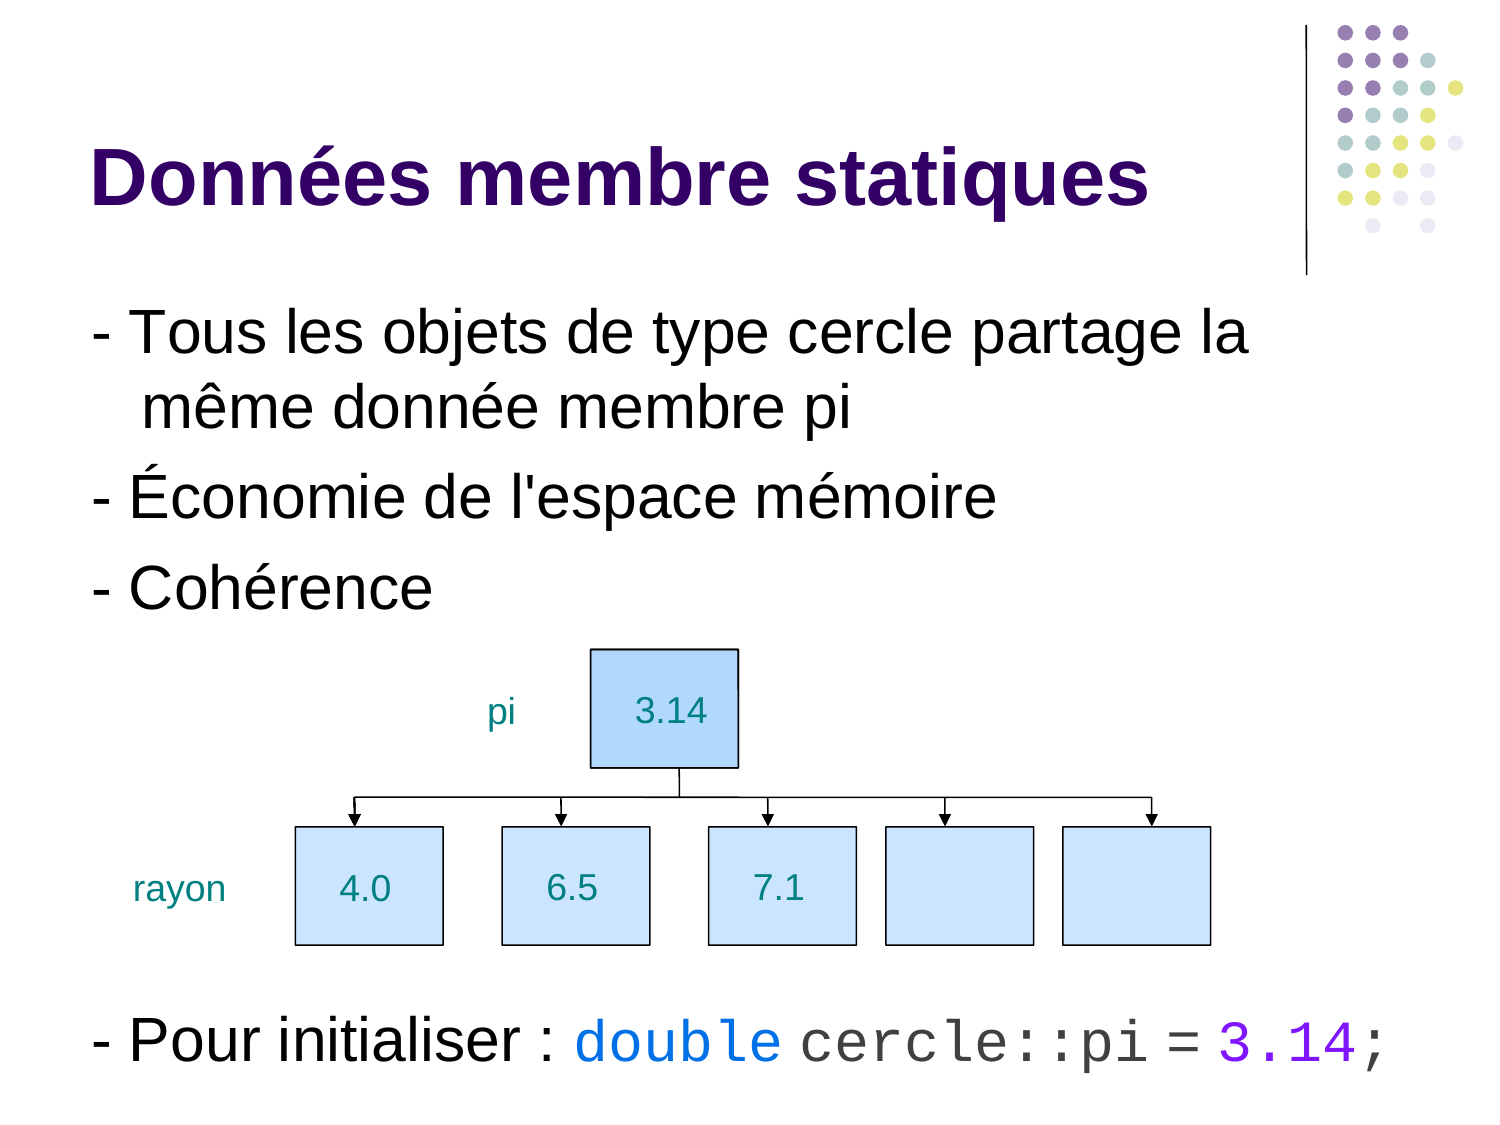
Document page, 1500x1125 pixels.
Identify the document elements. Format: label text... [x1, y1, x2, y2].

text_box 6.5 [531, 855, 621, 916]
text_box [885, 826, 1034, 946]
text_box [590, 649, 739, 768]
text_box 4.0 [324, 856, 414, 917]
text_box [708, 826, 857, 946]
text_box pi [472, 679, 562, 740]
text_box [295, 826, 444, 946]
text_box 3.14 [620, 678, 739, 739]
text_box [502, 826, 650, 946]
list - Tous les objets de type cercle partage la même donnée membre pi - Économie de l'espace mémoire - Cohérence - Pour initialiser : double cercle::pi = 3.14; [70, 283, 1418, 1093]
text_box 7.1 [738, 855, 827, 916]
text_box [1062, 826, 1211, 946]
title Données membre statiques [75, 18, 1310, 230]
text_box rayon [118, 856, 266, 917]
